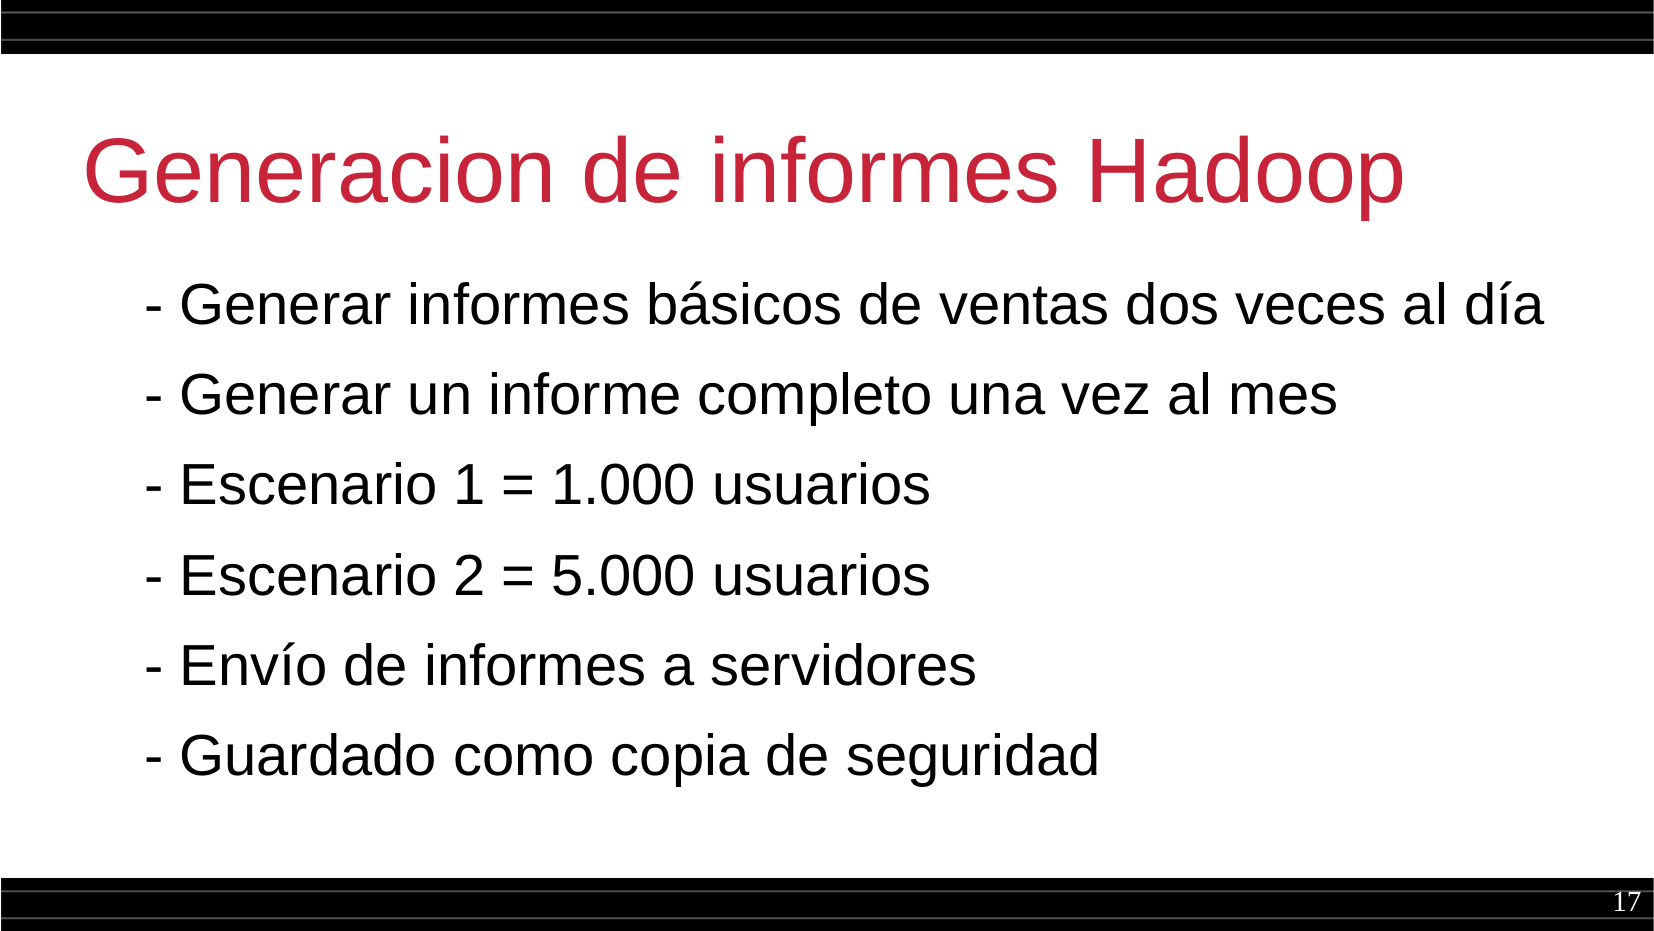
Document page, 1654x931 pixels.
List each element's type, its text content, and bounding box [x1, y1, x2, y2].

list - Generar informes básicos de ventas dos veces al día - Generar un informe completo una vez al mes - Escenario 1 = 1.000 usuarios - Escenario 2 = 5.000 usuarios - Envío de informes a servidores - Guardado como copia de seguridad [82, 271, 1571, 851]
title Generacion de informes Hadoop [82, 92, 1571, 249]
picture [1, 0, 1654, 54]
picture [1, 878, 1654, 931]
